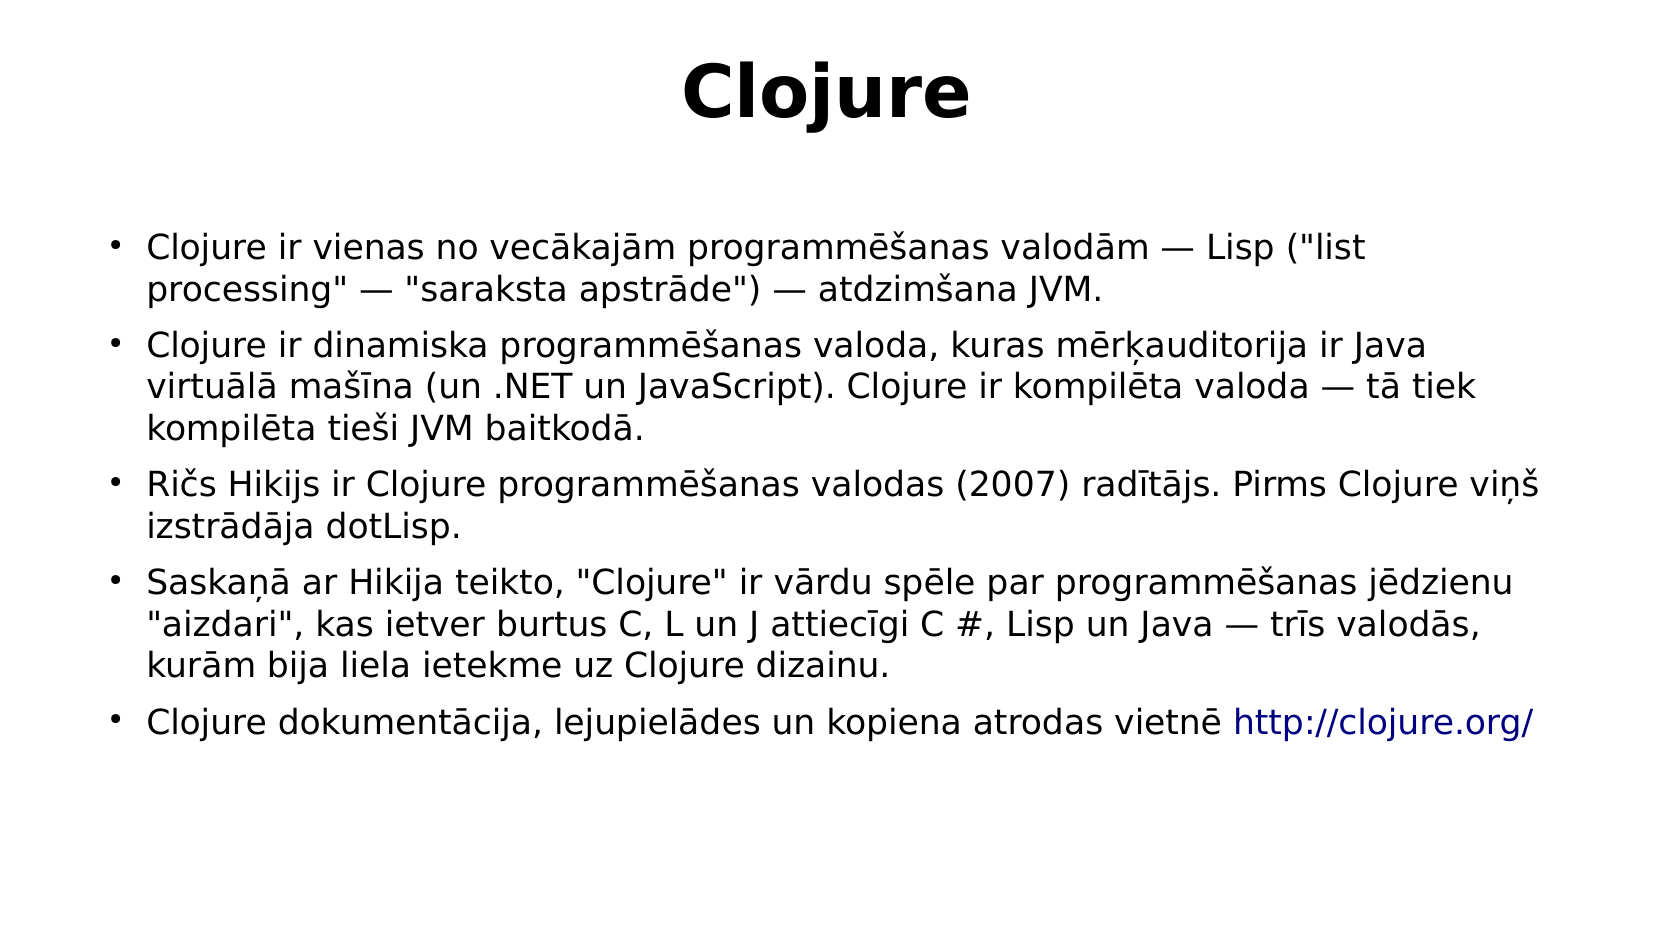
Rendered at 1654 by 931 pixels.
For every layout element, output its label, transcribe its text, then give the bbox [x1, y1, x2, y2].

list Clojure ir vienas no vecākajām programmēšanas valodām — Lisp ("list processing" — "saraksta apstrāde") — atdzimšana JVM. Clojure ir dinamiska programmēšanas valoda, kuras mērķauditorija ir Java virtuālā mašīna (un .NET un JavaScript). Clojure ir kompilēta valoda — tā tiek kompilēta tieši JVM baitkodā. Ričs Hikijs ir Clojure programmēšanas valodas (2007) radītājs. Pirms Clojure viņš izstrādāja dotLisp. Saskaņā ar Hikija teikto, "Clojure" ir vārdu spēle par programmēšanas jēdzienu "aizdari", kas ietver burtus C, L un J attiecīgi C #, Lisp un Java — trīs valodās, kurām bija liela ietekme uz Clojure dizainu. Clojure dokumentācija, lejupielādes un kopiena atrodas vietnē http://clojure.org/ [82, 217, 1571, 758]
title Clojure [82, 37, 1571, 147]
